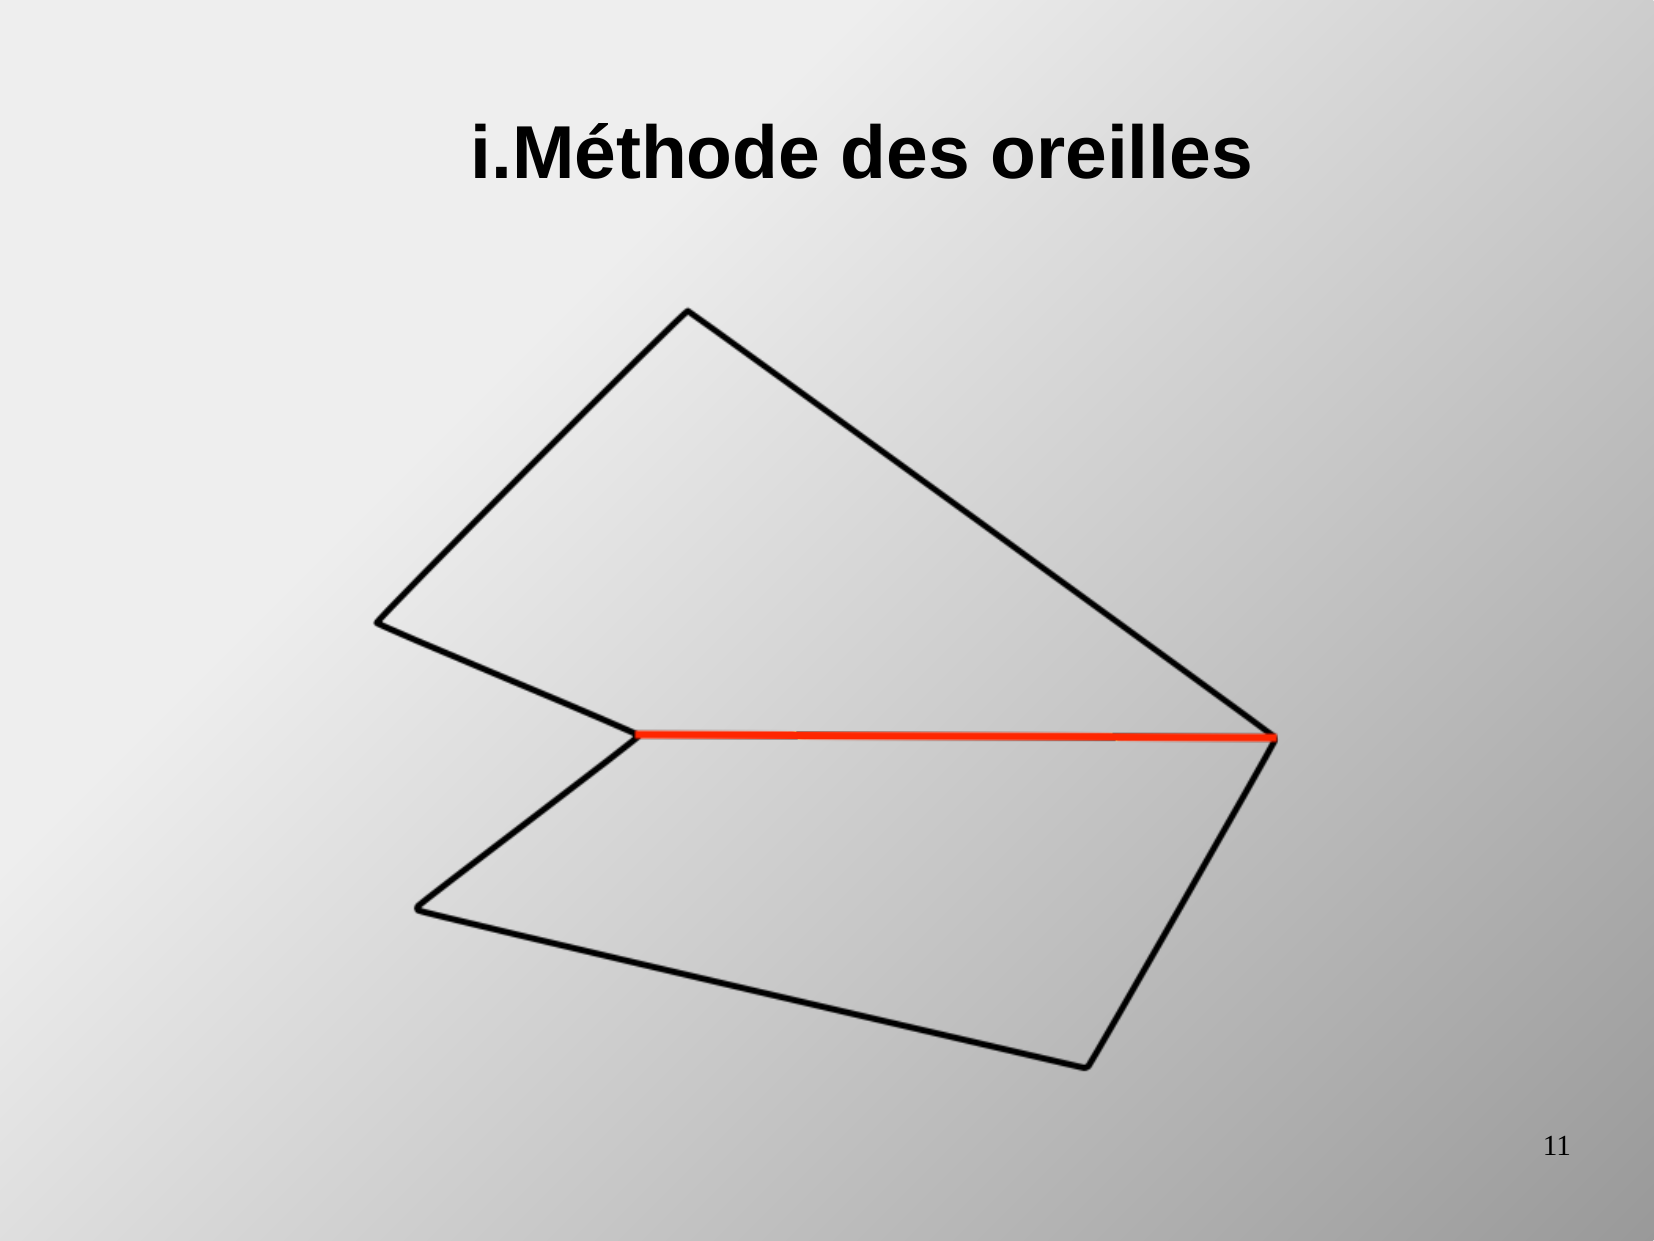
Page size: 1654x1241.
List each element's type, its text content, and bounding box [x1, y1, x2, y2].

picture [364, 290, 1289, 1109]
title i.Méthode des oreilles [82, 49, 1571, 257]
